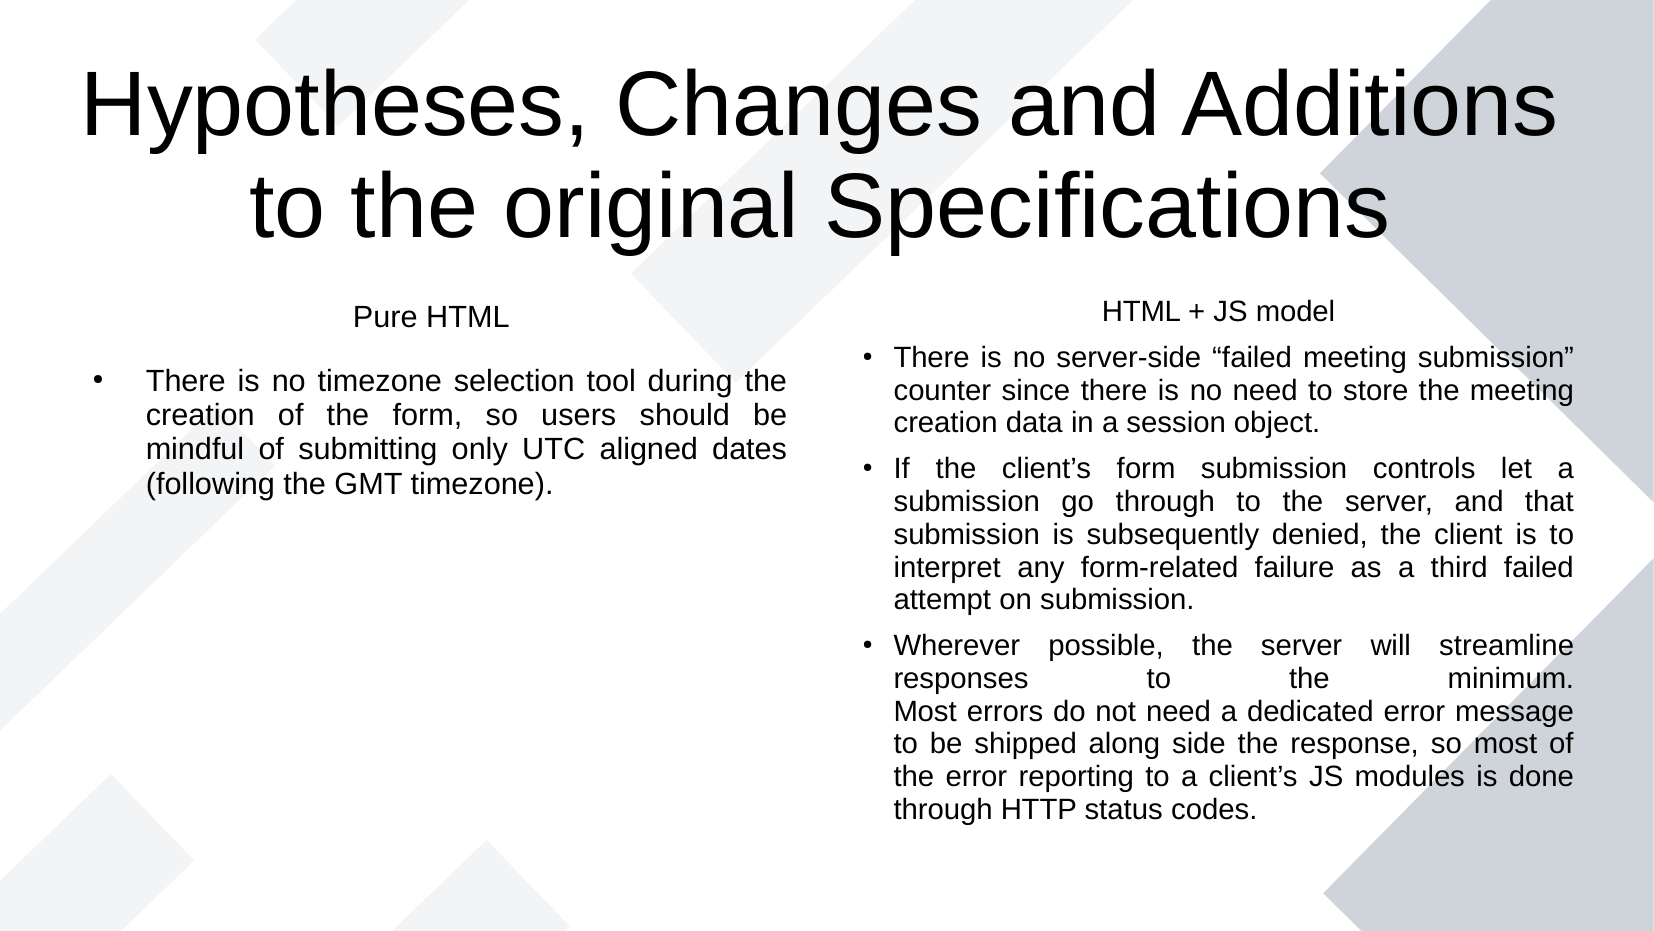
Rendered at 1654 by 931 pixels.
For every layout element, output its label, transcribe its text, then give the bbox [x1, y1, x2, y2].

list Pure HTML There is no timezone selection tool during the creation of the form, so users should be mindful of submitting only UTC aligned dates (following the GMT timezone). [74, 299, 788, 840]
title Hypotheses, Changes and Additions to the original Specifications [76, 0, 1565, 610]
list HTML + JS model There is no server-side “failed meeting submission” counter since there is no need to store the meeting creation data in a session object. If the client’s form submission controls let a submission go through to the server, and that submission is subsequently denied, the client is to interpret any form-related failure as a third failed attempt on submission. Wherever possible, the server will streamline responses to the minimum. Most errors do not need a dedicated error message to be shipped along side the response, so most of the error reporting to a client’s JS modules is done through HTTP status codes. [862, 295, 1576, 835]
